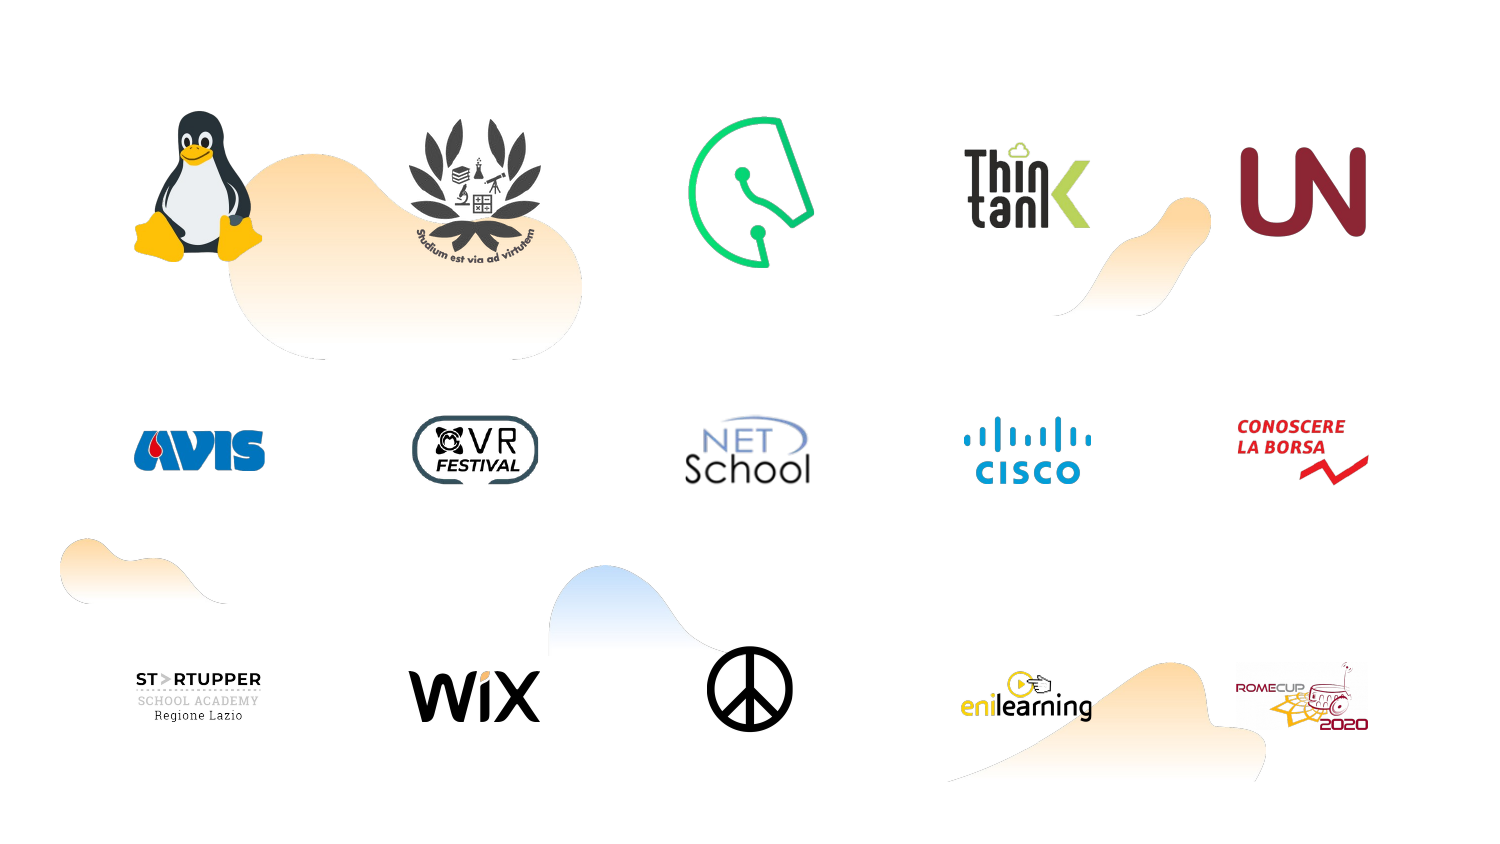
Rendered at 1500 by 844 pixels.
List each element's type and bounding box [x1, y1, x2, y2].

picture [412, 415, 539, 485]
picture [131, 108, 582, 360]
picture [964, 416, 1091, 484]
picture [548, 565, 793, 733]
picture [60, 538, 228, 604]
picture [134, 671, 262, 722]
picture [1237, 145, 1369, 238]
picture [685, 406, 817, 494]
picture [408, 671, 540, 722]
picture [964, 141, 1211, 316]
picture [133, 430, 265, 471]
picture [1237, 414, 1369, 486]
picture [1063, 468, 1074, 478]
picture [688, 114, 815, 268]
picture [947, 662, 1368, 782]
